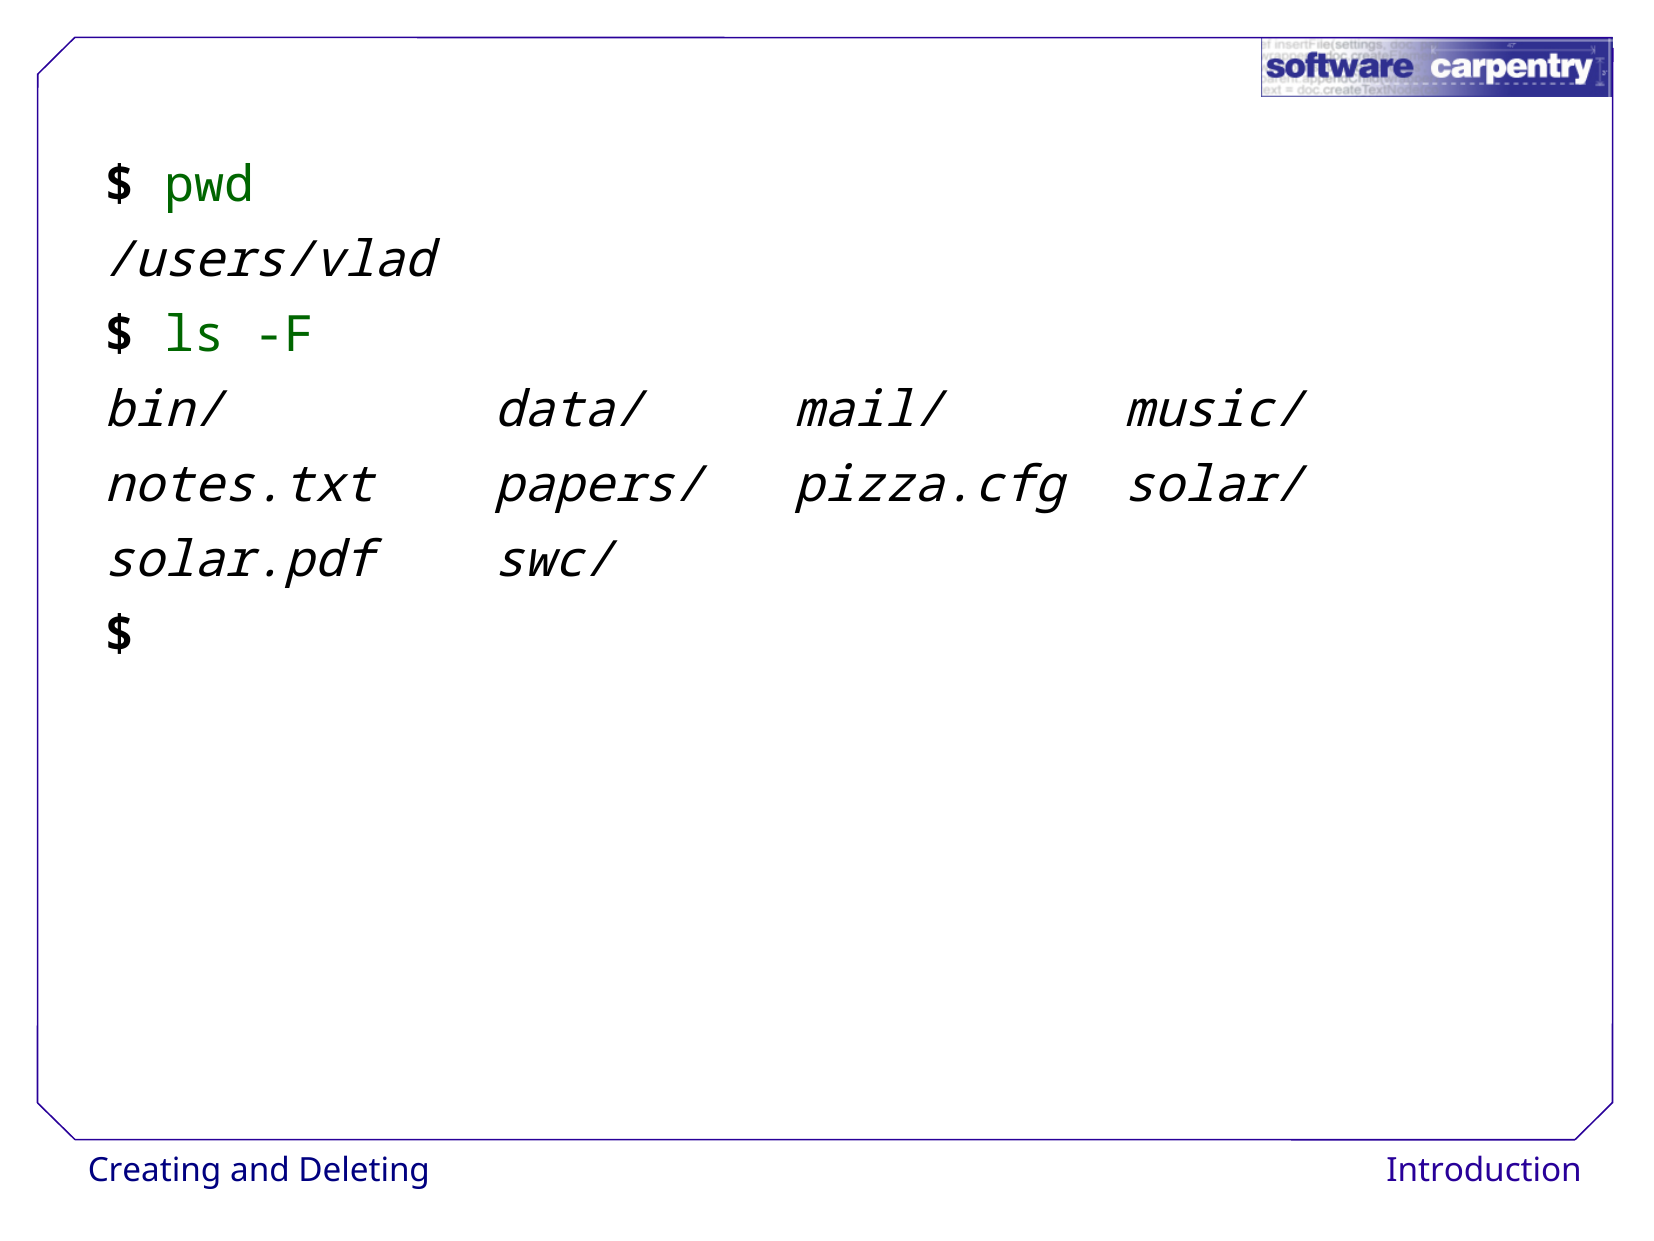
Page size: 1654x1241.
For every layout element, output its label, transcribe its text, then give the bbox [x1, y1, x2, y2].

text_box $ pwd /users/vlad $ ls -F bin/ data/ mail/ music/ notes.txt papers/ pizza.cfg solar/ solar.pdf swc/ $ [89, 128, 1512, 1037]
picture [1261, 39, 1613, 97]
